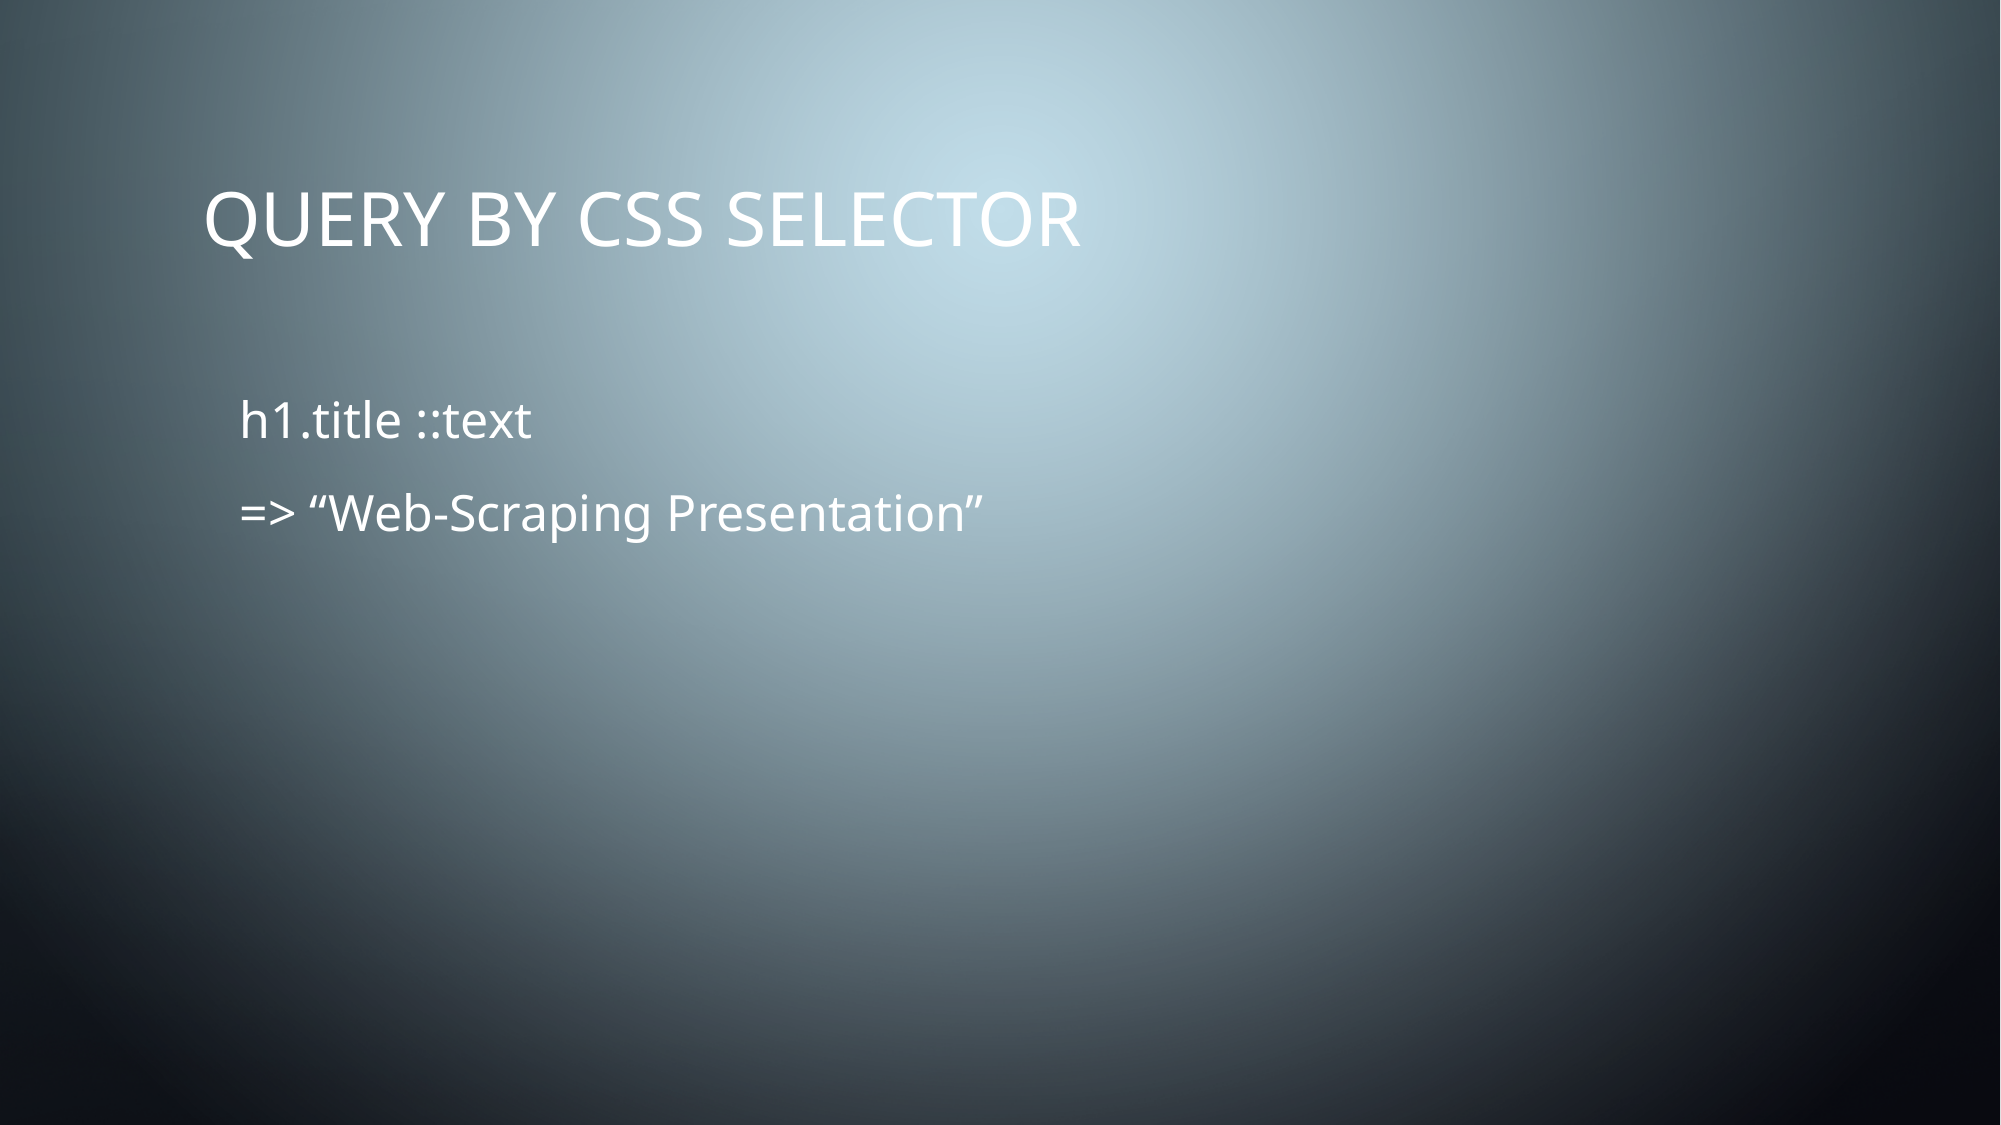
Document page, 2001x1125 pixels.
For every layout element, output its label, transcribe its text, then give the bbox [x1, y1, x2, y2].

list h1.title ::text => “Web-Scraping Presentation” [187, 369, 1813, 950]
title Query by Css selector [187, 101, 1813, 344]
picture [0, 0, 2001, 1125]
